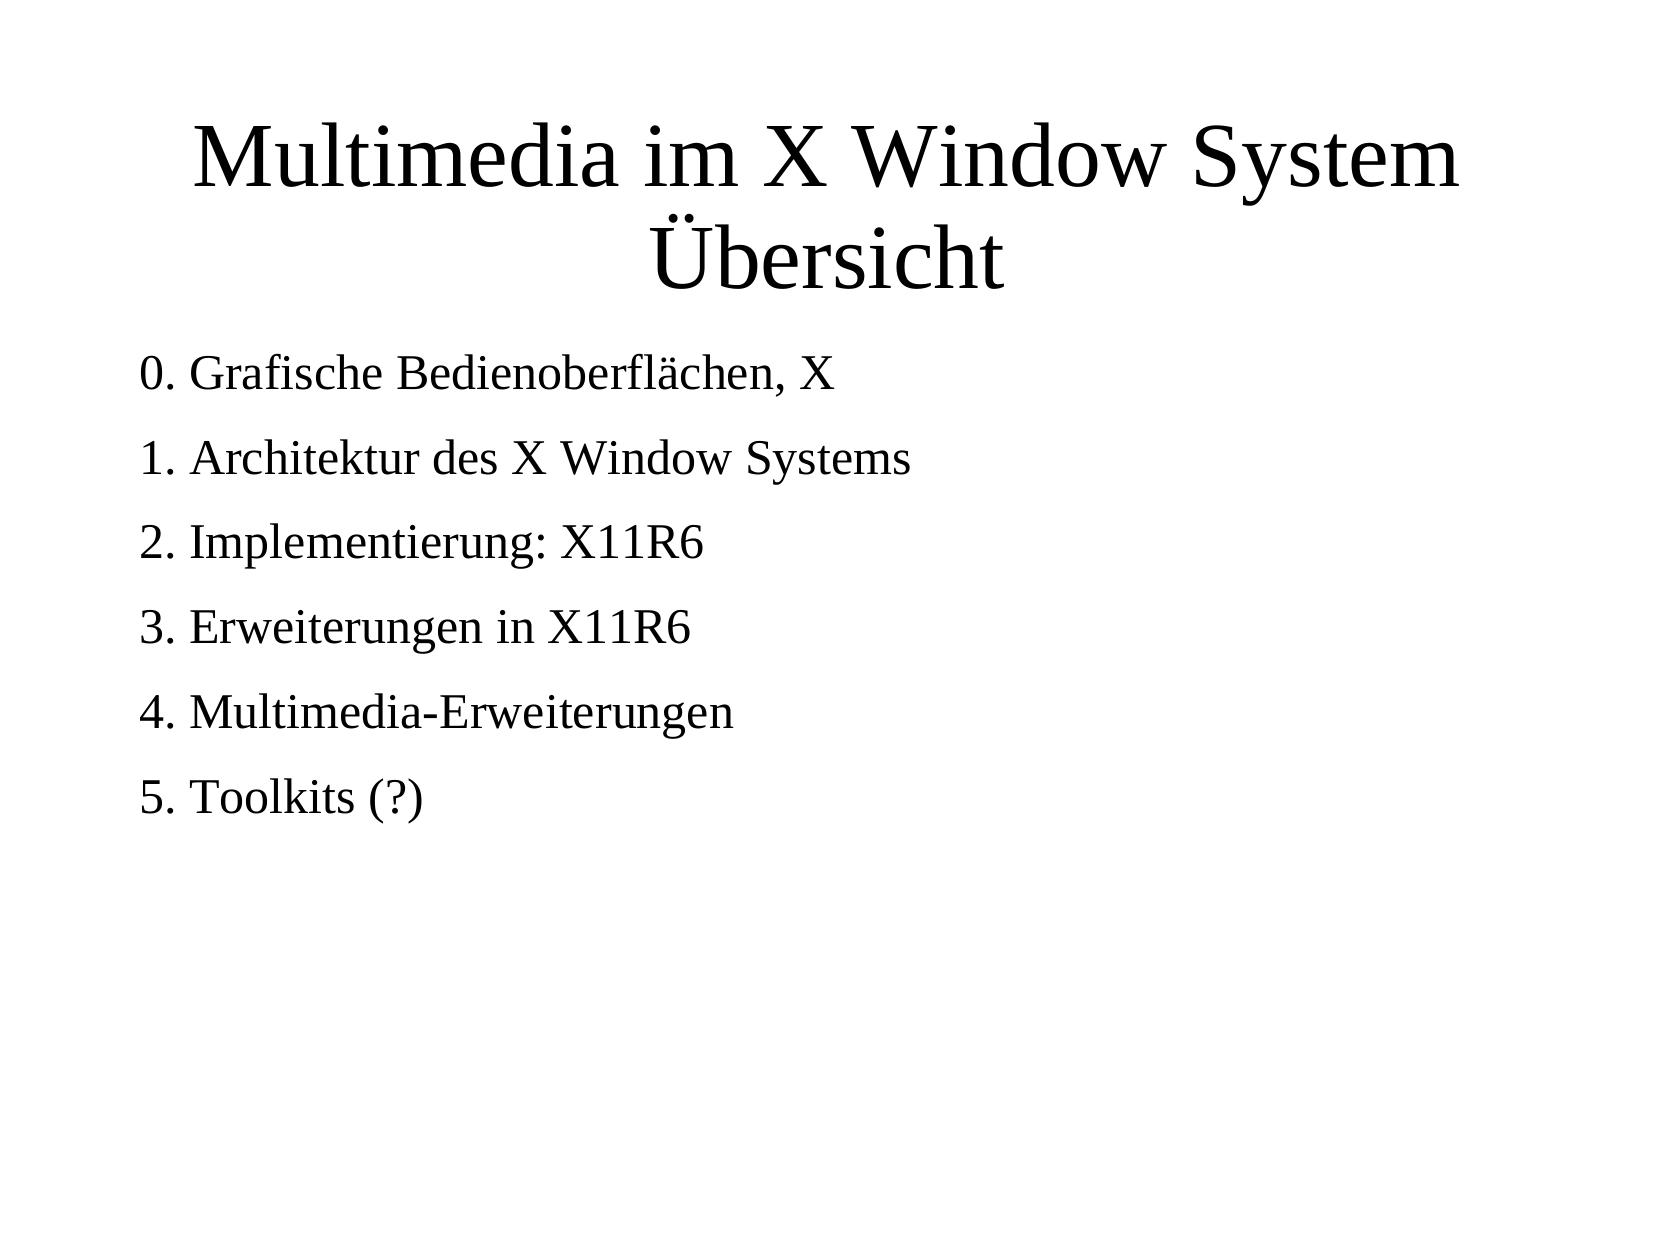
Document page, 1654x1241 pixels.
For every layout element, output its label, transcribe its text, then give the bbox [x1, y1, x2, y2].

list 0. Grafische Bedienoberflächen, X 1. Architektur des X Window Systems 2. Implementierung: X11R6 3. Erweiterungen in X11R6 4. Multimedia-Erweiterungen 5. Toolkits (?) [121, 344, 1534, 1127]
title Multimedia im X Window System Übersicht [121, 102, 1534, 311]
